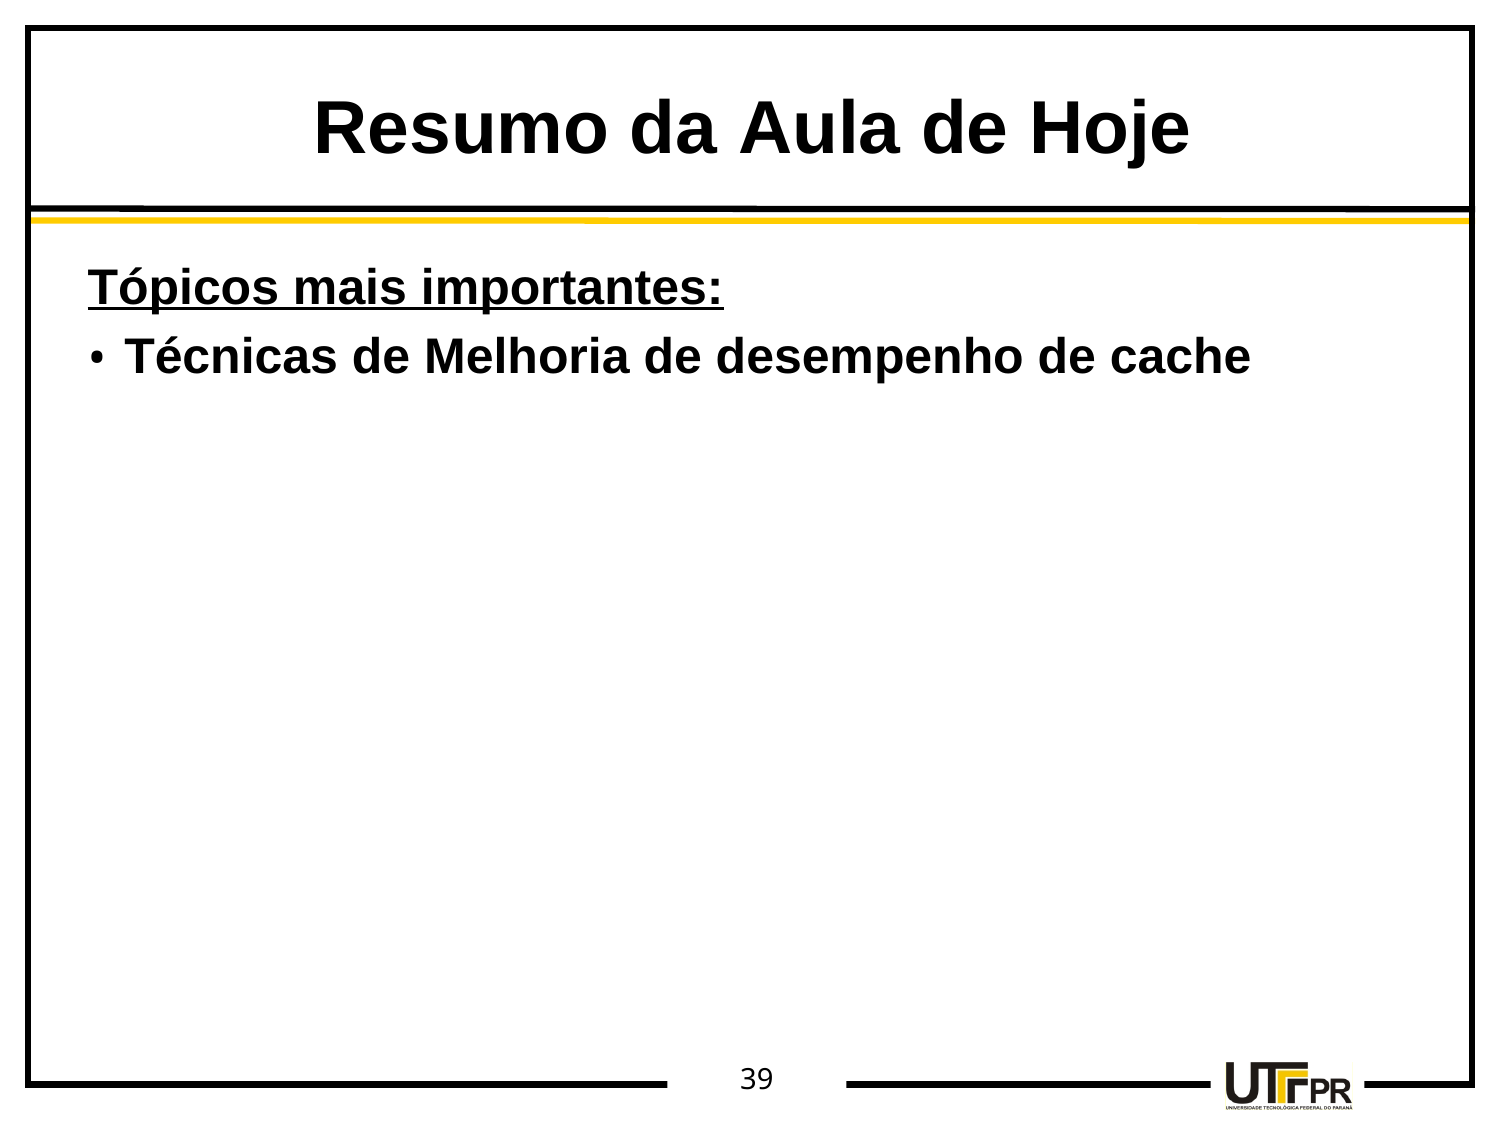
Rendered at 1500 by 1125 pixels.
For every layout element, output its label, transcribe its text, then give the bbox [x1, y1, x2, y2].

title Resumo da Aula de Hoje [29, 85, 1477, 180]
list Tópicos mais importantes: Técnicas de Melhoria de desempenho de cache [72, 257, 1428, 1027]
picture [1225, 1062, 1353, 1110]
